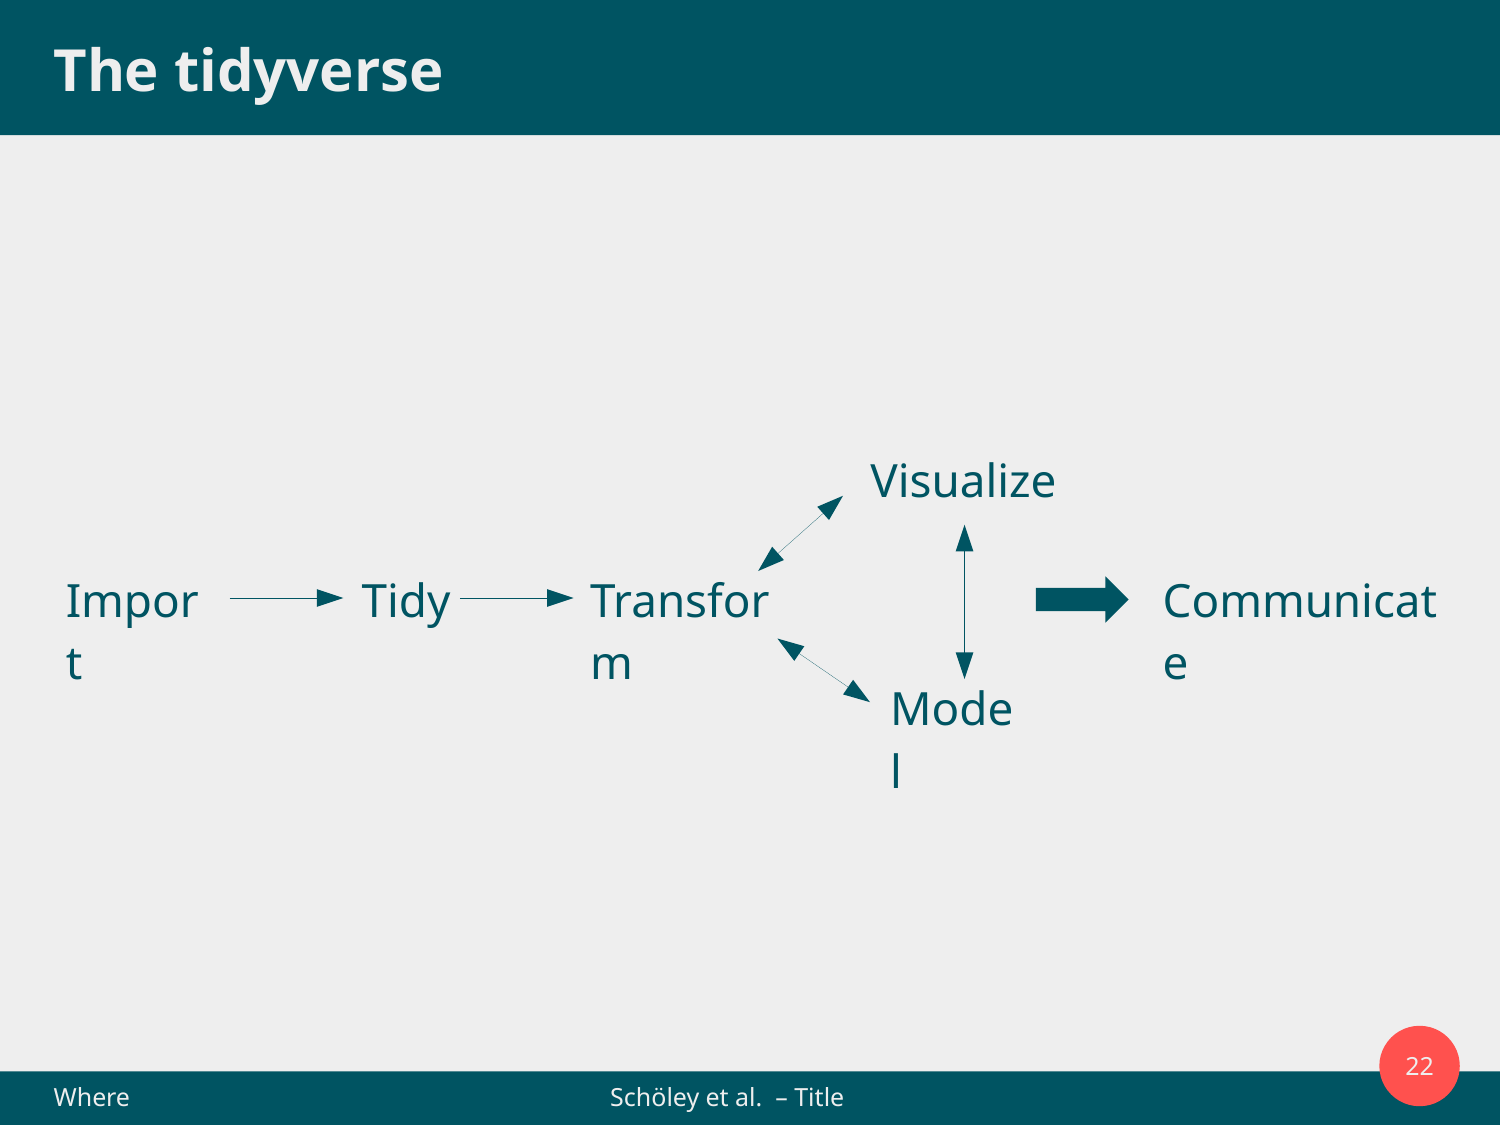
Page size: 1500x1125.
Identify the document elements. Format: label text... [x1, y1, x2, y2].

text_box Transform [575, 560, 820, 636]
text_box Communicate [1147, 560, 1465, 636]
title The tidyverse [53, 0, 1447, 141]
text_box [1035, 576, 1129, 623]
text_box Model [875, 669, 1034, 745]
text_box Visualize [855, 441, 1074, 517]
text_box Import [51, 560, 219, 636]
text_box Tidy [346, 560, 466, 636]
